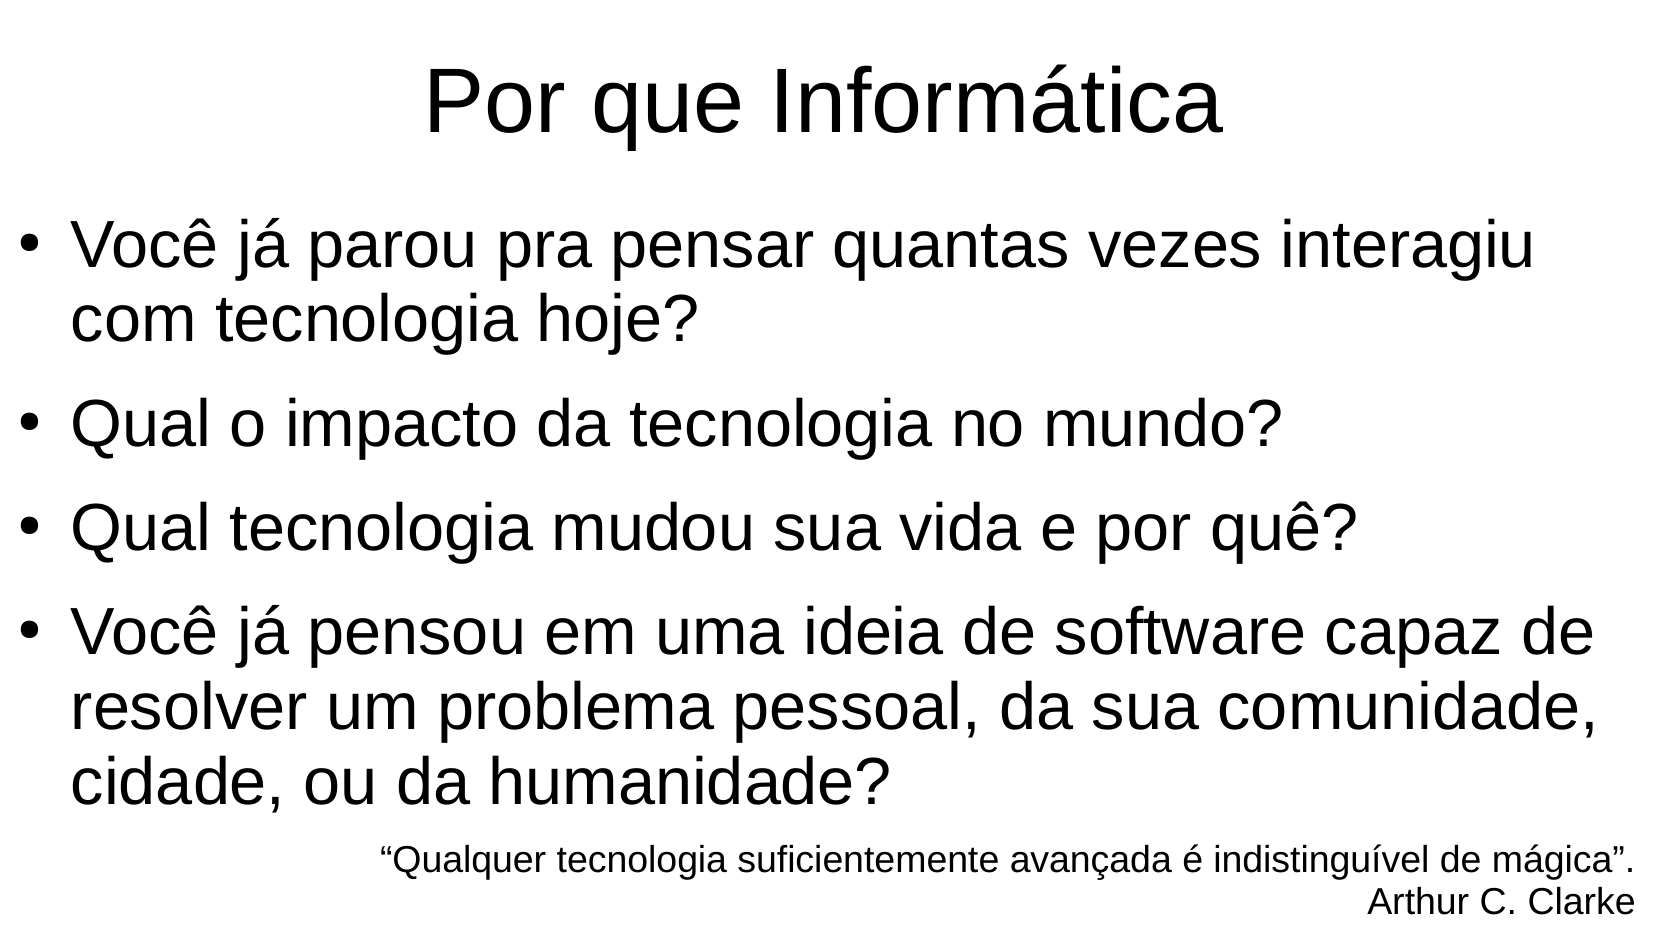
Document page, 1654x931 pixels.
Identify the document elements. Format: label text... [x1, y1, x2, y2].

list Você já parou pra pensar quantas vezes interagiu com tecnologia hoje? Qual o impacto da tecnologia no mundo? Qual tecnologia mudou sua vida e por quê? Você já pensou em uma ideia de software capaz de resolver um problema pessoal, da sua comunidade, cidade, ou da humanidade? [0, 206, 1654, 848]
title Por que Informática [0, 23, 1654, 179]
text_box “Qualquer tecnologia suficientemente avançada é indistinguível de mágica”. Arthur C. Clarke [365, 831, 1654, 931]
